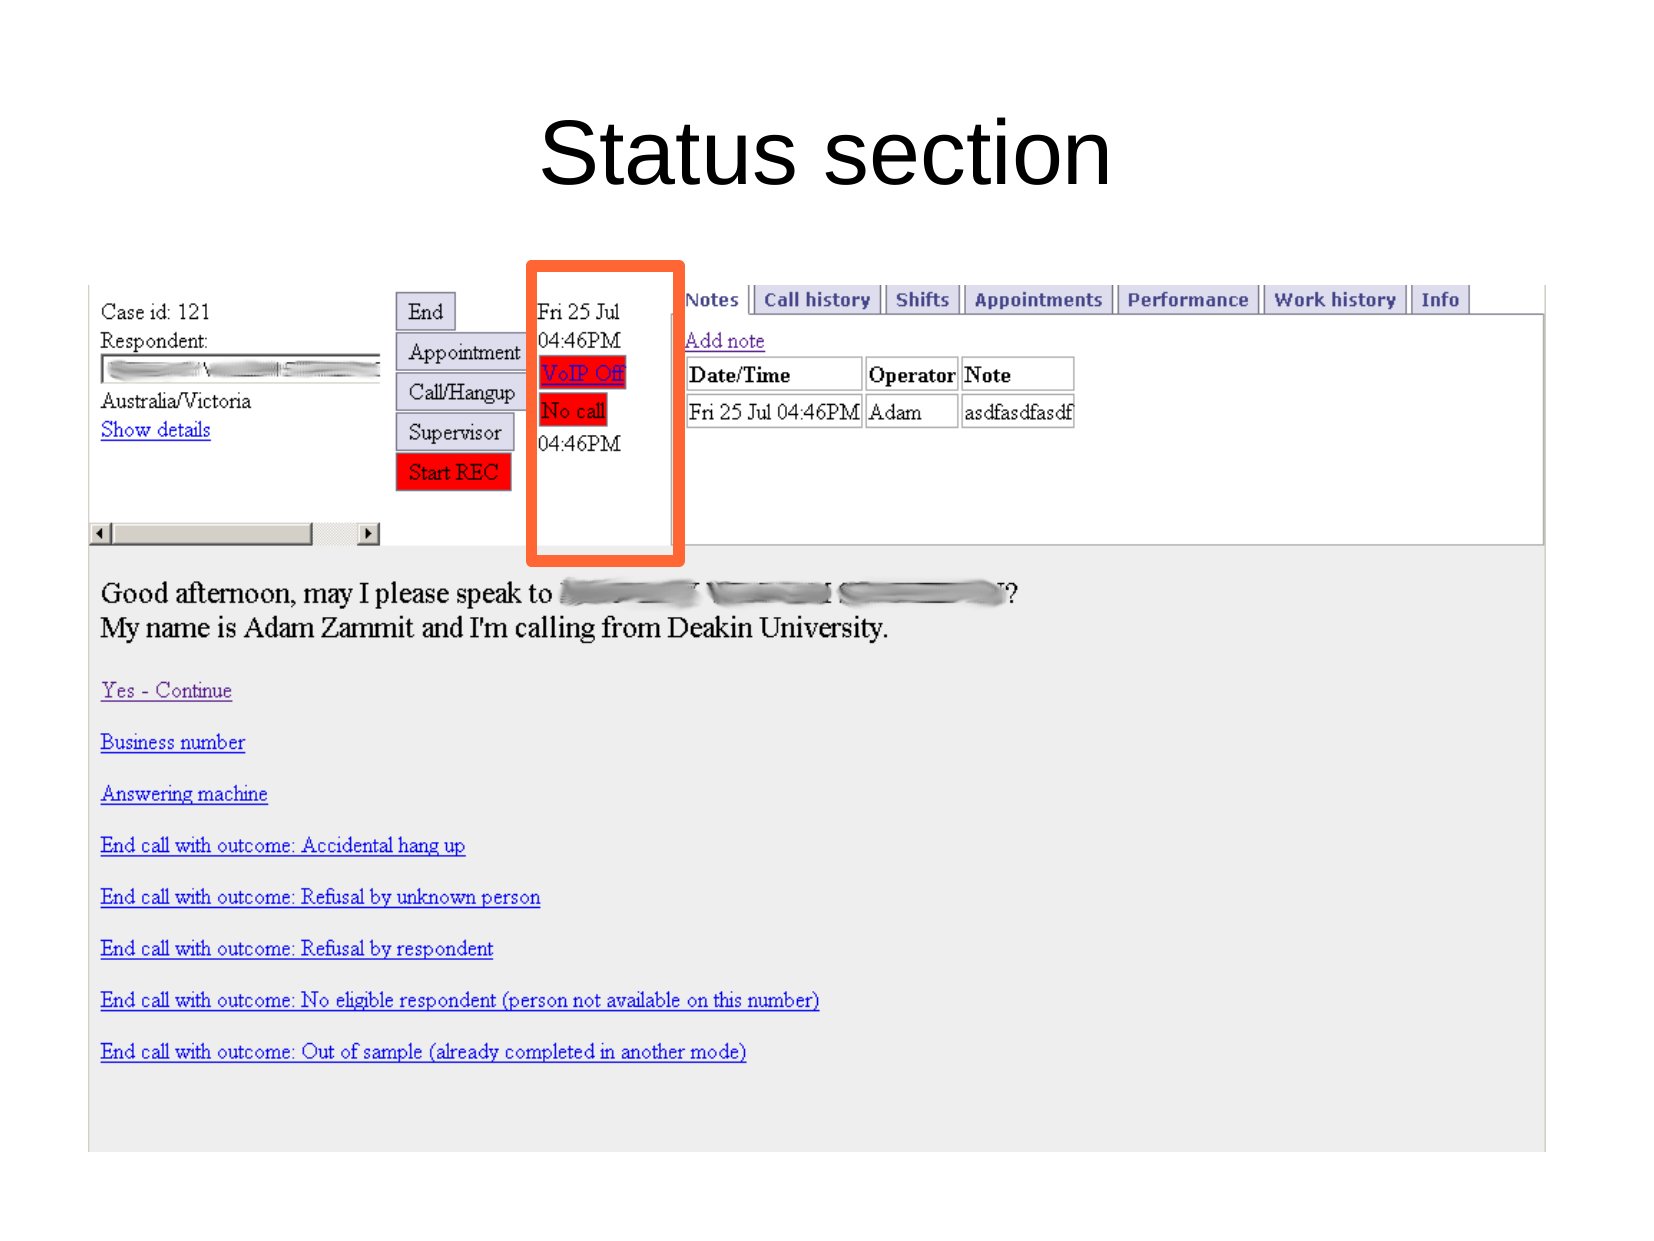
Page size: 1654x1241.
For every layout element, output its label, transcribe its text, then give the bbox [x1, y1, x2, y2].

picture [88, 285, 1546, 1152]
title Status section [82, 56, 1571, 250]
picture [537, 285, 673, 555]
